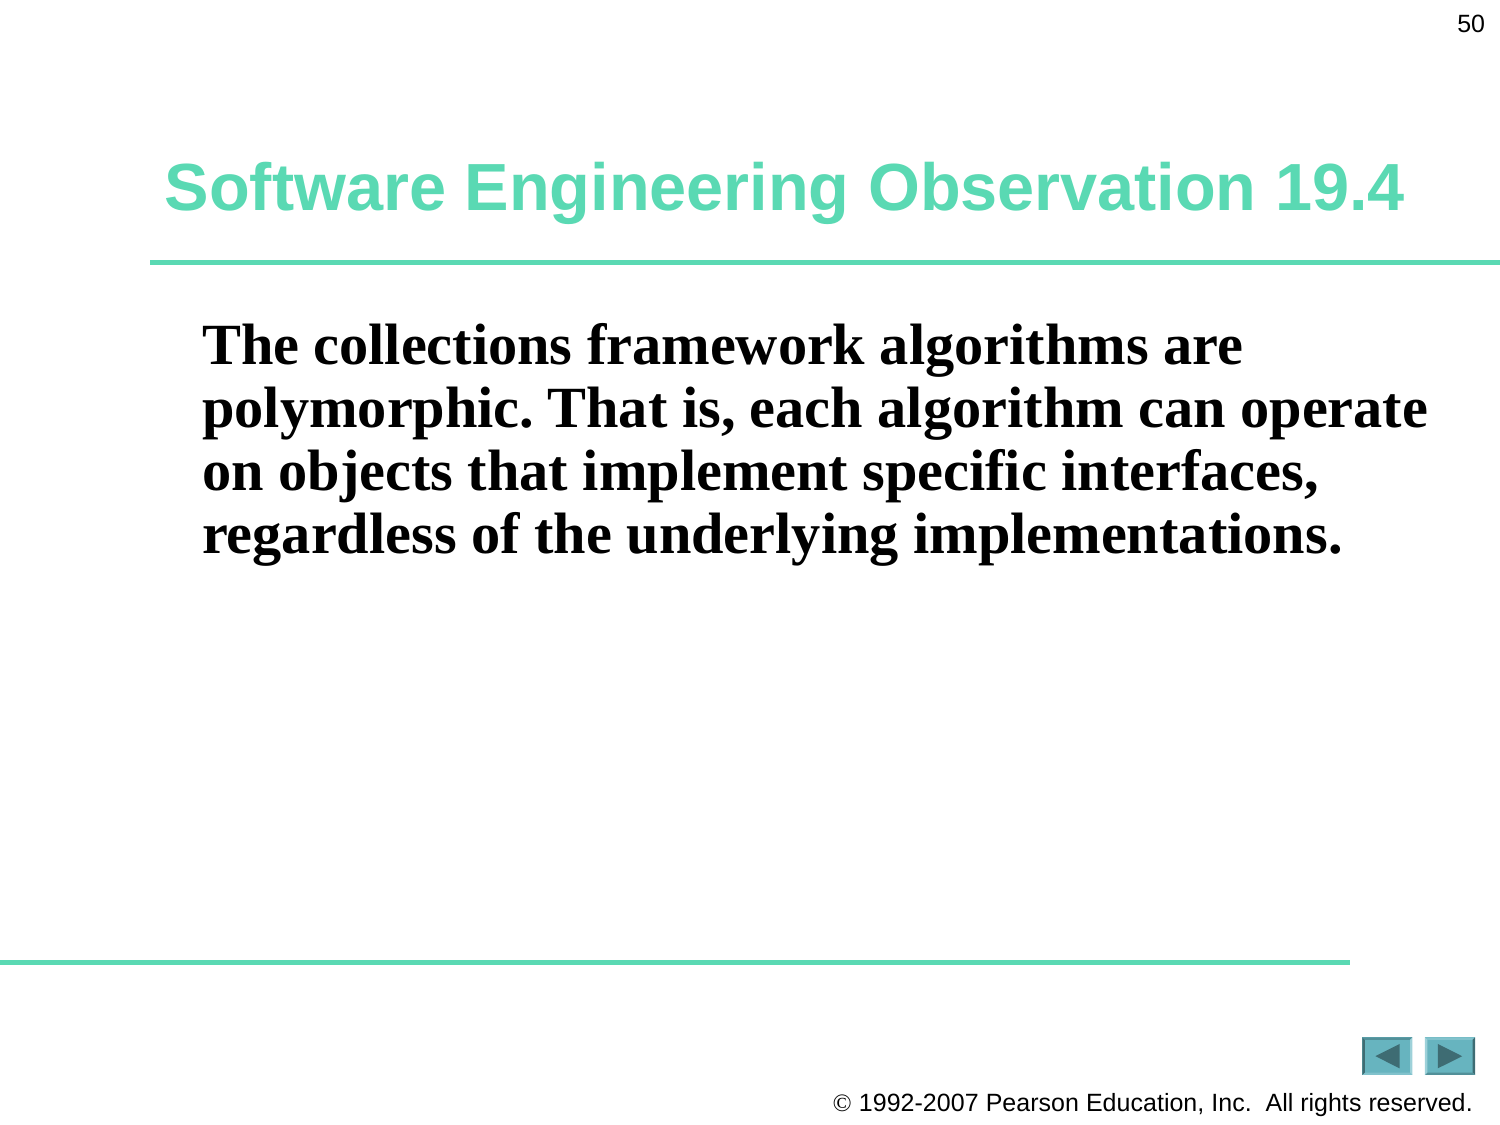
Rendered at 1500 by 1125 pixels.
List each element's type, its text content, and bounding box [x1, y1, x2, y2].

list The collections framework algorithms are polymorphic. That is, each algorithm can operate on objects that implement specific interfaces, regardless of the underlying implementations. [187, 274, 1473, 606]
title Software Engineering Observation 19.4 [149, 112, 1425, 263]
text_box <number> [1149, 0, 1500, 79]
